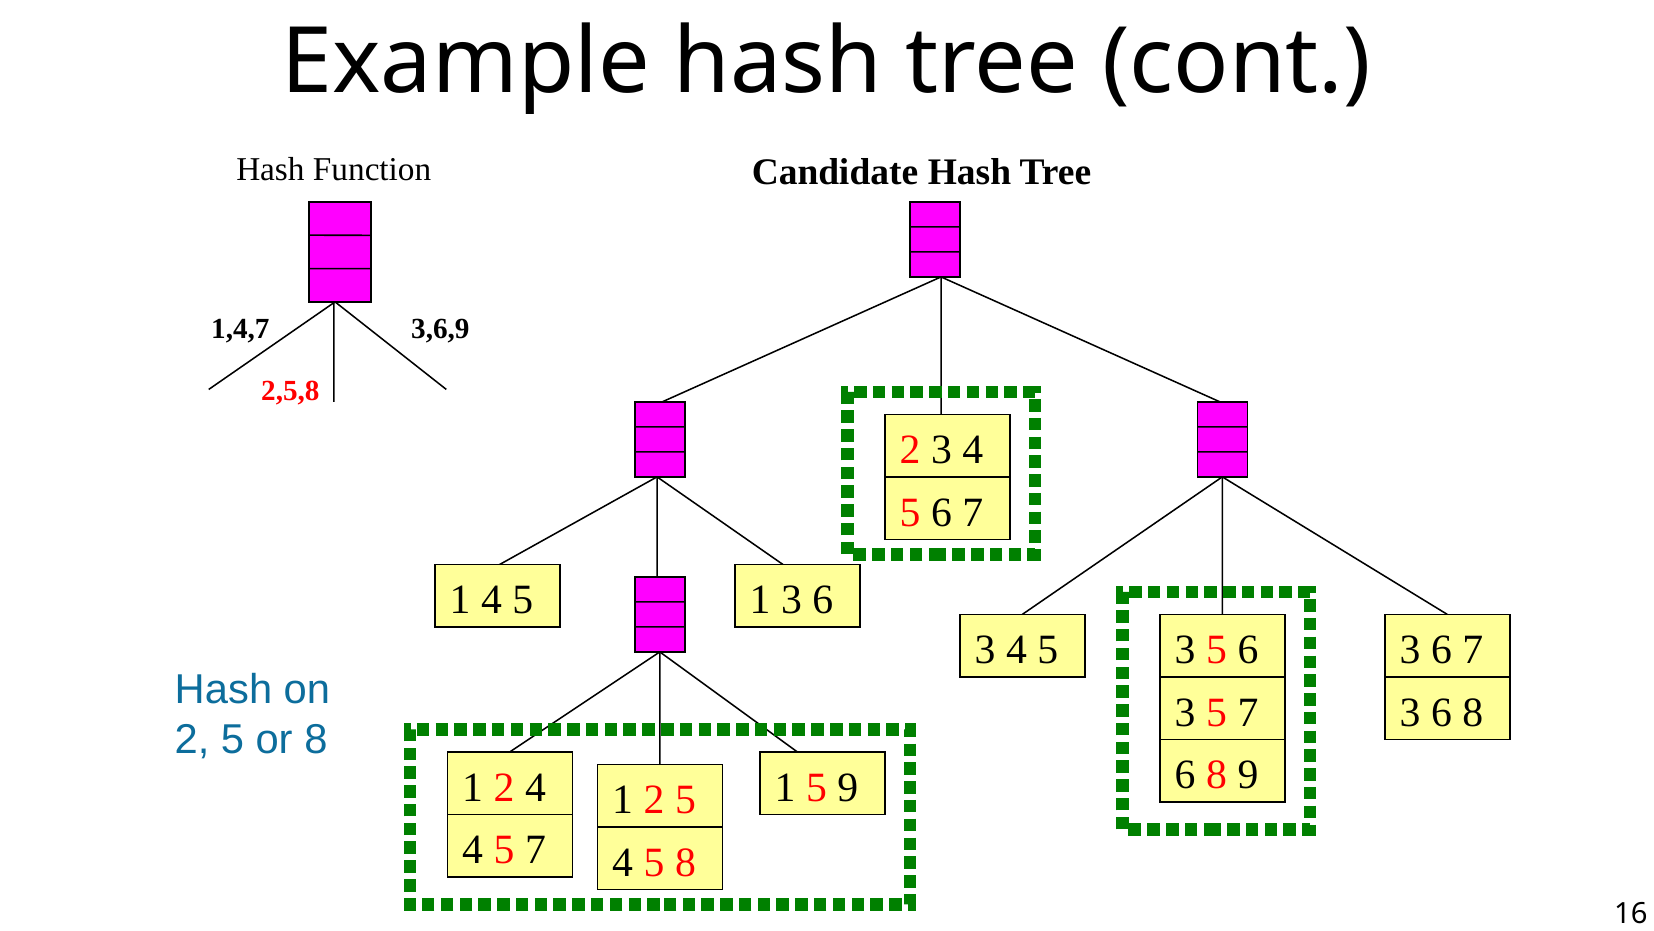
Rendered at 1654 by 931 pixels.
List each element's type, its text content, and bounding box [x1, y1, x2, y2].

text_box [909, 201, 960, 226]
text_box 3 6 7 [1384, 614, 1499, 676]
text_box Hash on 2, 5 or 8 [159, 654, 348, 770]
text_box 2 3 4 [884, 414, 999, 476]
text_box 3 5 6 [1159, 614, 1274, 676]
text_box [308, 236, 372, 267]
text_box [1197, 428, 1248, 451]
text_box Hash Function [221, 139, 447, 195]
text_box 1 4 5 [434, 564, 549, 630]
text_box [634, 453, 685, 477]
text_box 6 8 9 [1159, 739, 1274, 805]
text_box [634, 628, 685, 652]
text_box 5 6 7 [884, 476, 999, 542]
text_box [308, 201, 372, 234]
text_box [634, 428, 685, 451]
text_box Candidate Hash Tree [737, 139, 1107, 200]
text_box 1 2 5 [597, 764, 711, 826]
text_box [909, 253, 960, 277]
text_box 3,6,9 [396, 301, 485, 352]
text_box [1274, 614, 1285, 802]
text_box [634, 603, 685, 626]
text_box [634, 576, 685, 601]
text_box [711, 764, 723, 890]
text_box 1 3 6 [734, 564, 849, 630]
text_box 1 5 9 [759, 751, 874, 817]
text_box 3 6 8 [1384, 676, 1499, 742]
text_box [999, 414, 1010, 540]
text_box [1499, 614, 1510, 740]
text_box 1,4,7 [196, 301, 285, 352]
text_box [1197, 453, 1248, 477]
text_box [308, 270, 372, 302]
text_box 3 4 5 [959, 614, 1074, 680]
title Example hash tree (cont.) [82, 1, 1571, 113]
text_box [549, 564, 560, 627]
text_box [849, 564, 860, 627]
text_box [874, 751, 885, 815]
text_box 4 5 8 [597, 826, 711, 892]
text_box 1 2 4 [447, 751, 561, 814]
text_box [909, 228, 960, 251]
text_box [1197, 401, 1248, 426]
text_box [561, 751, 573, 877]
text_box [1074, 614, 1085, 677]
text_box 4 5 7 [447, 814, 561, 880]
text_box 2,5,8 [246, 364, 335, 415]
text_box [634, 401, 685, 426]
text_box 3 5 7 [1159, 676, 1274, 739]
